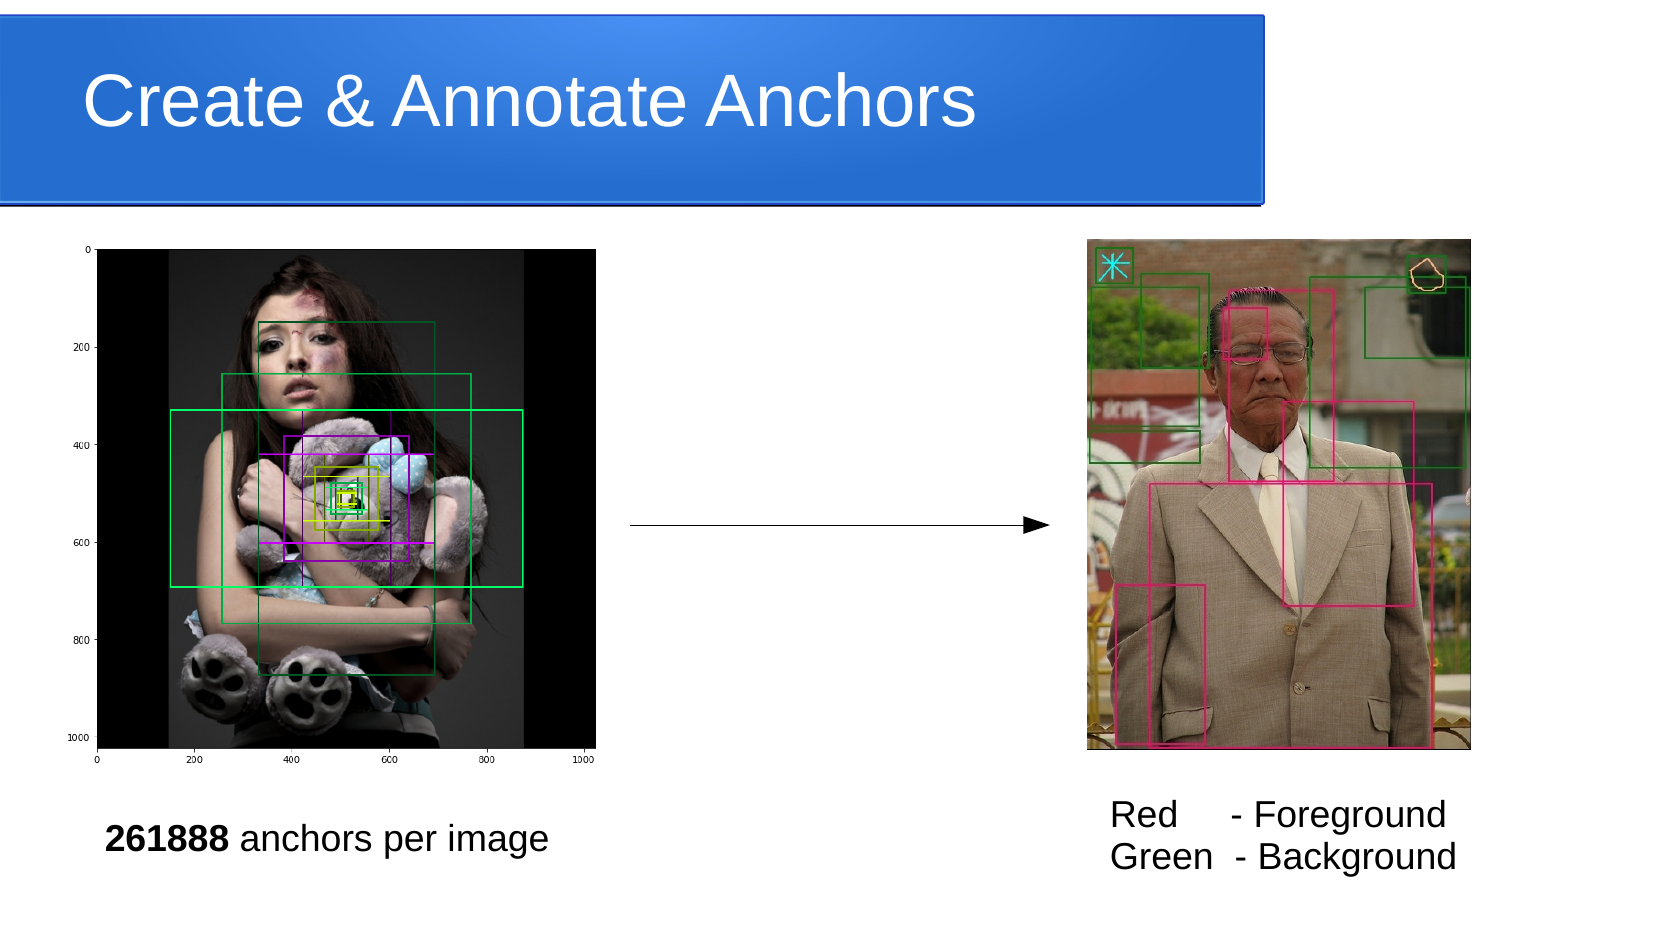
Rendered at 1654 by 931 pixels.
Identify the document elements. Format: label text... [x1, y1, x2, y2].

text_box 261888 anchors per image [90, 810, 601, 867]
text_box Red - Foreground Green - Background [1095, 786, 1486, 886]
title Create & Annotate Anchors [82, 35, 1111, 166]
picture [60, 239, 601, 770]
picture [1087, 239, 1471, 751]
